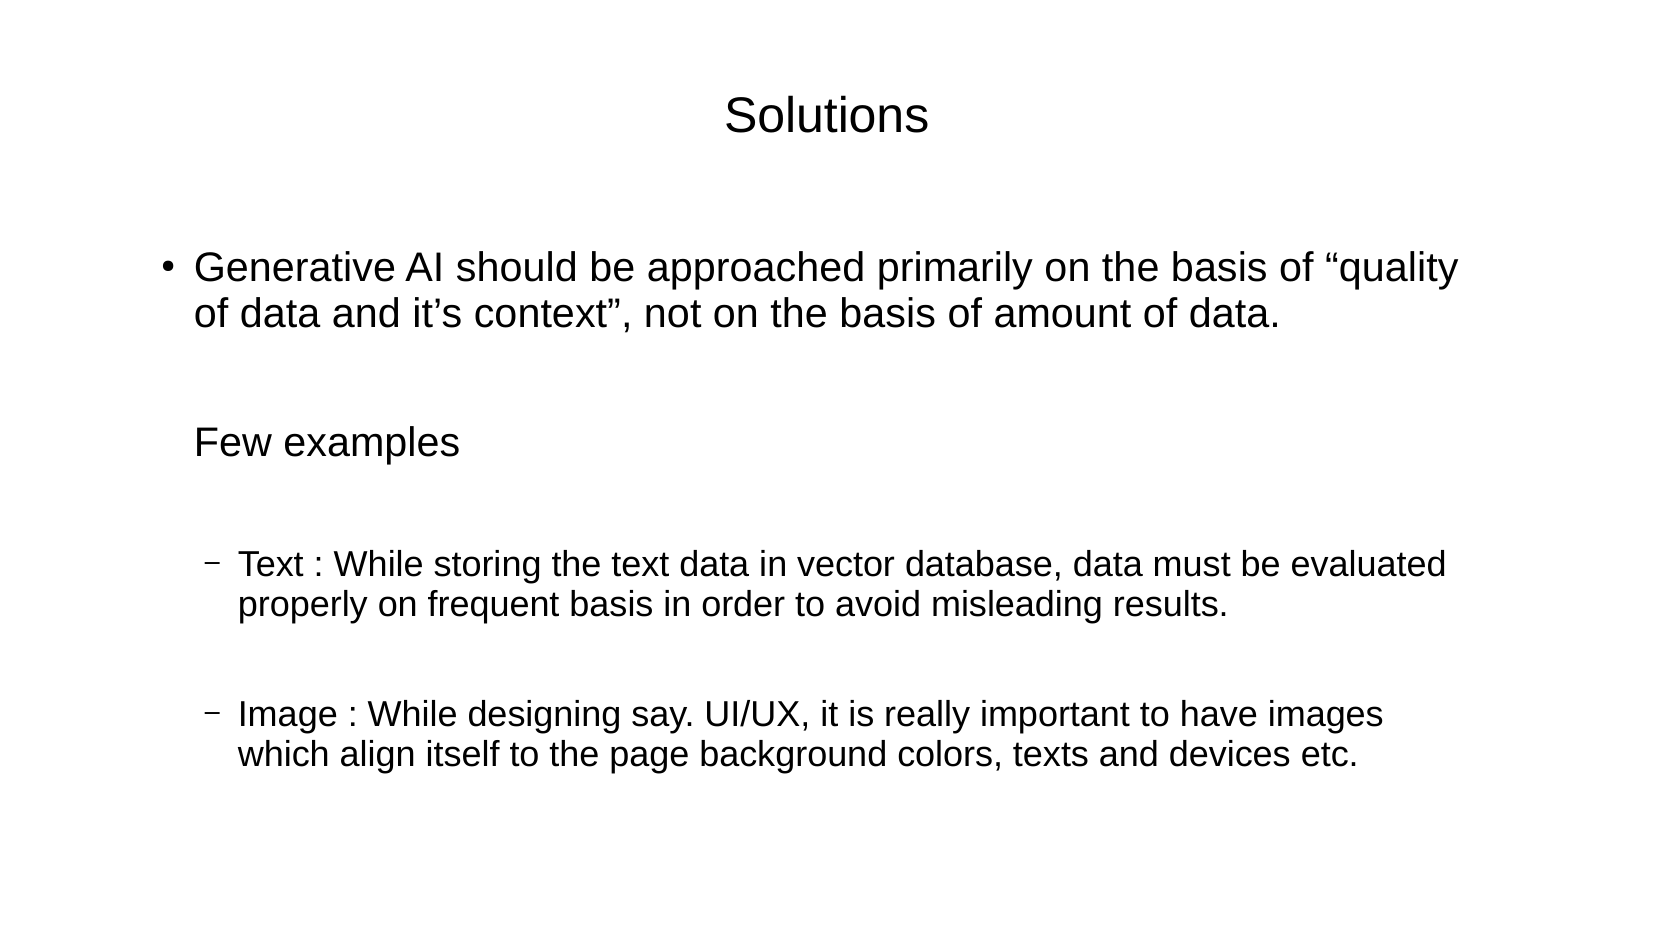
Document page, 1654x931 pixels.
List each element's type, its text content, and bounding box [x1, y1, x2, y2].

list Generative AI should be approached primarily on the basis of “quality of data and it’s context”, not on the basis of amount of data. Few examples Text : While storing the text data in vector database, data must be evaluated properly on frequent basis in order to avoid misleading results. Image : While designing say. UI/UX, it is really important to have images which align itself to the page background colors, texts and devices etc. [150, 244, 1463, 788]
title Solutions [82, 37, 1571, 193]
